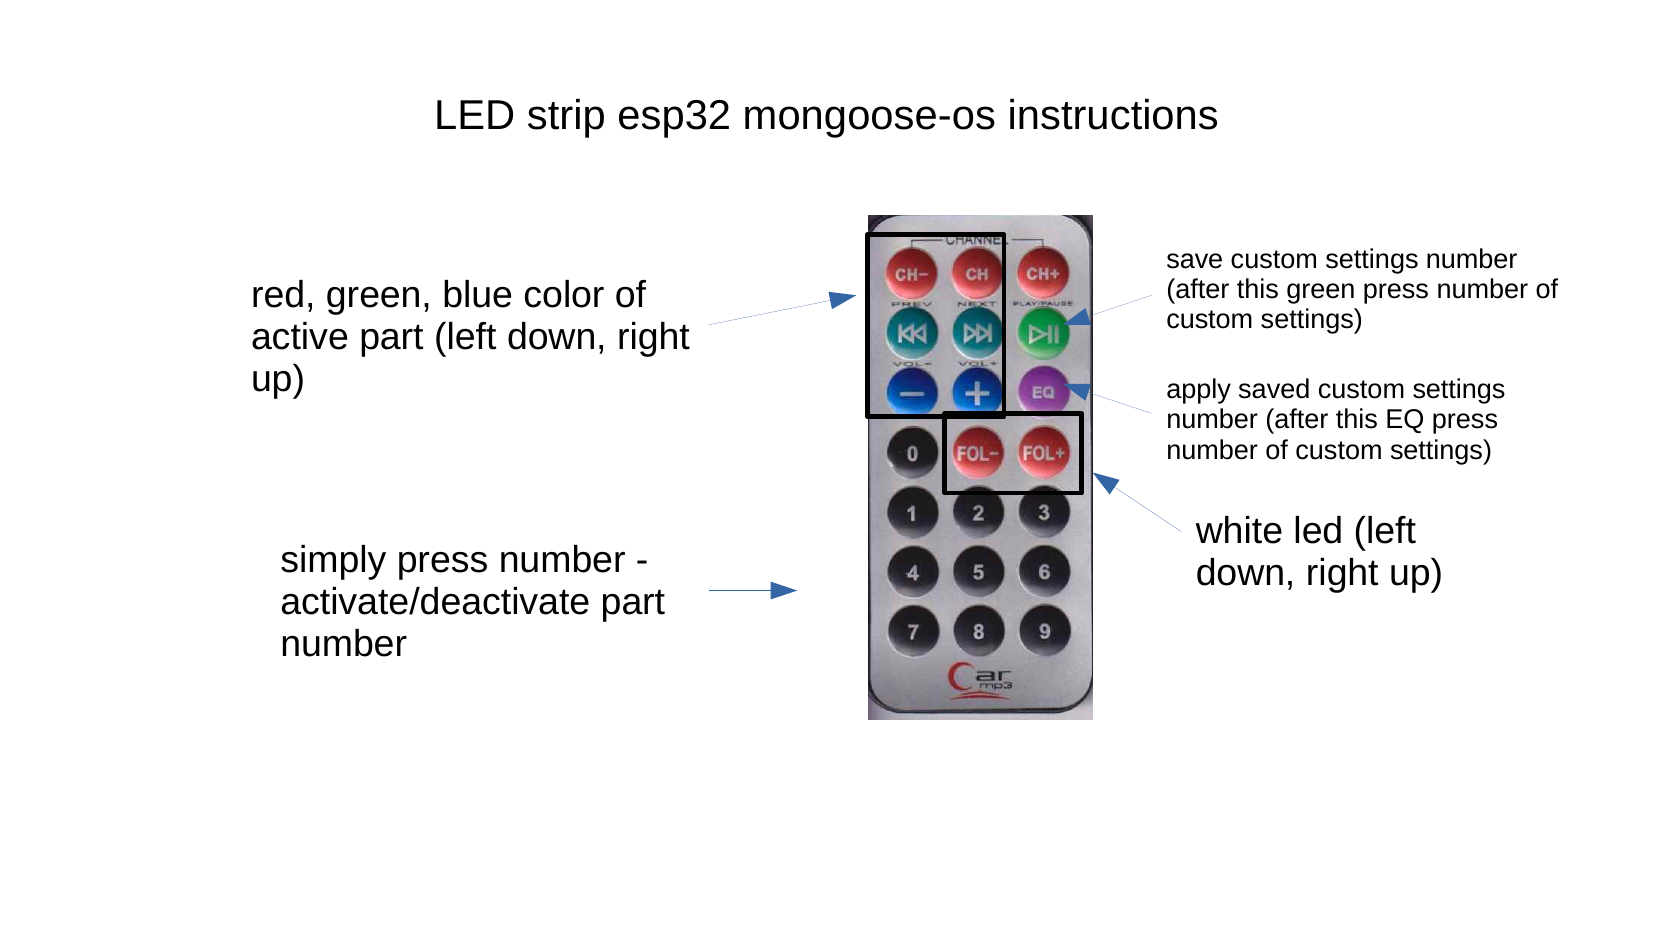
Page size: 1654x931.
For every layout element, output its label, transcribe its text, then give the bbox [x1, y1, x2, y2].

text_box white led (left down, right up) [1181, 501, 1536, 601]
text_box apply saved custom settings number (after this EQ press number of custom settings) [1151, 366, 1595, 473]
text_box save custom settings number (after this green press number of custom settings) [1151, 236, 1595, 342]
picture [868, 215, 1093, 720]
text_box red, green, blue color of active part (left down, right up) [236, 265, 739, 407]
title LED strip esp32 mongoose-os instructions [82, 37, 1571, 193]
text_box [944, 413, 1082, 493]
subtitle [867, 234, 1004, 417]
text_box simply press number - activate/deactivate part number [265, 531, 768, 673]
